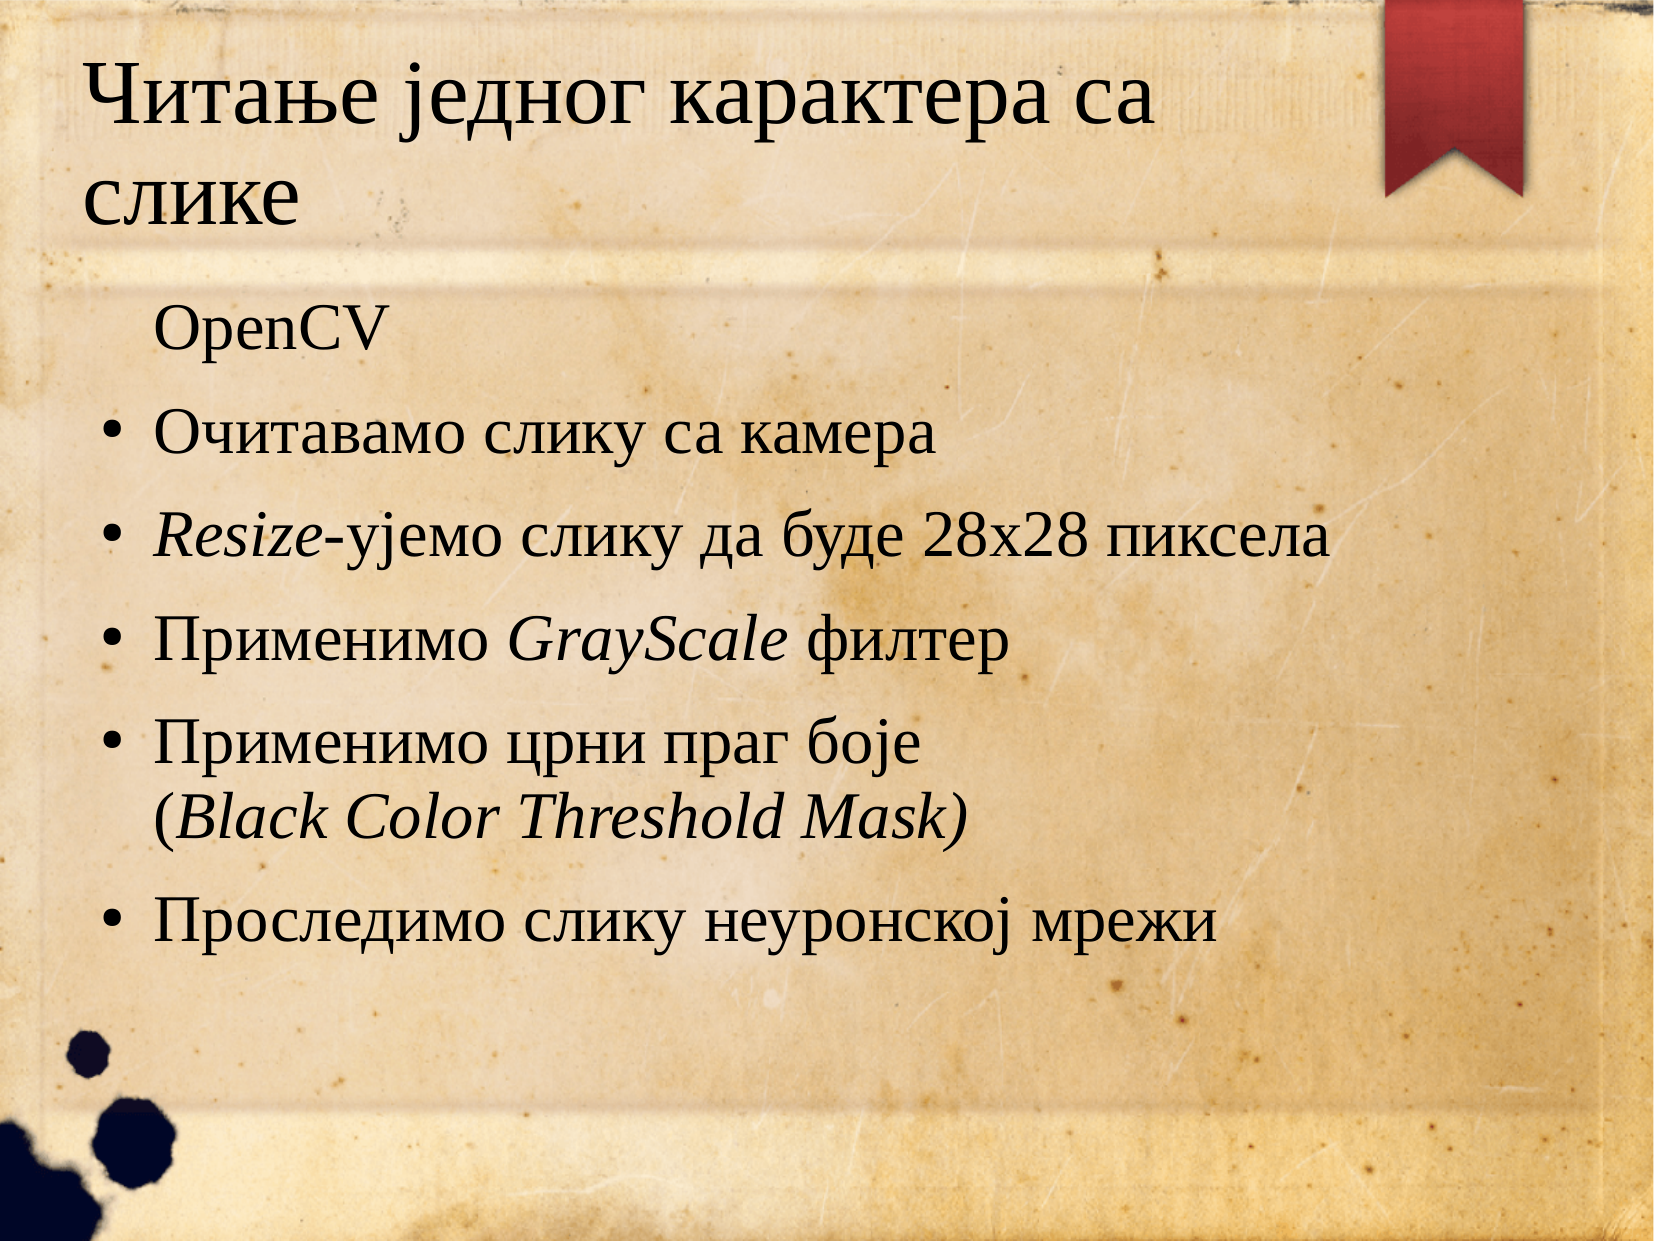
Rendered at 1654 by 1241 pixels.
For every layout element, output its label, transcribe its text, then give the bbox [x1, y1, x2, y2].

picture [0, 0, 1654, 1241]
title Читање једног карактера са слике [82, 41, 1347, 245]
list OpenCV Очитавамо слику са камера Resize-ујемо слику да буде 28x28 пиксела Применимо GrayScale филтер Применимо црни праг боје (Black Color Threshold Mask) Проследимо слику неуронској мрежи [82, 290, 1538, 1010]
